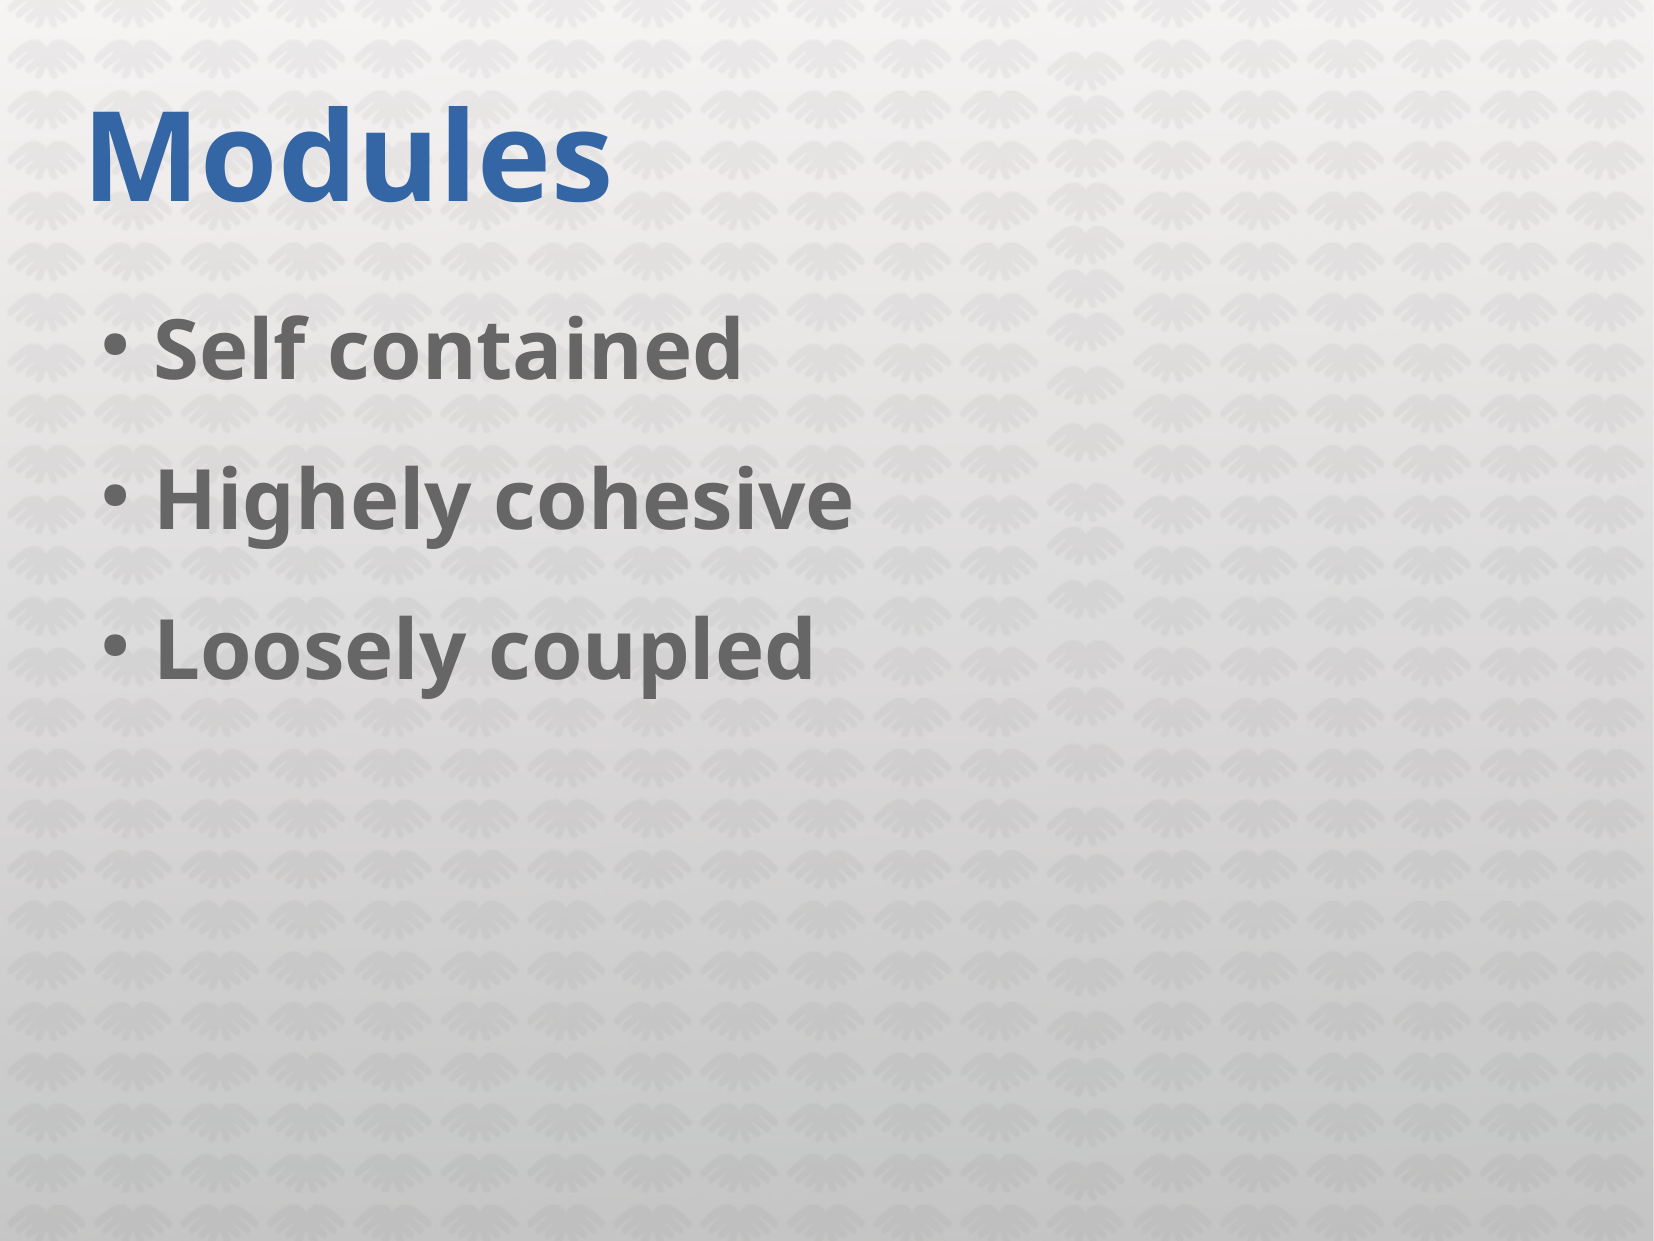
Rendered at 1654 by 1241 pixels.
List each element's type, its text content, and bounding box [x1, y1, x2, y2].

title Modules [82, 49, 1571, 257]
picture [0, 0, 1654, 1241]
list Self contained Highely cohesive Loosely coupled [82, 290, 1538, 1010]
